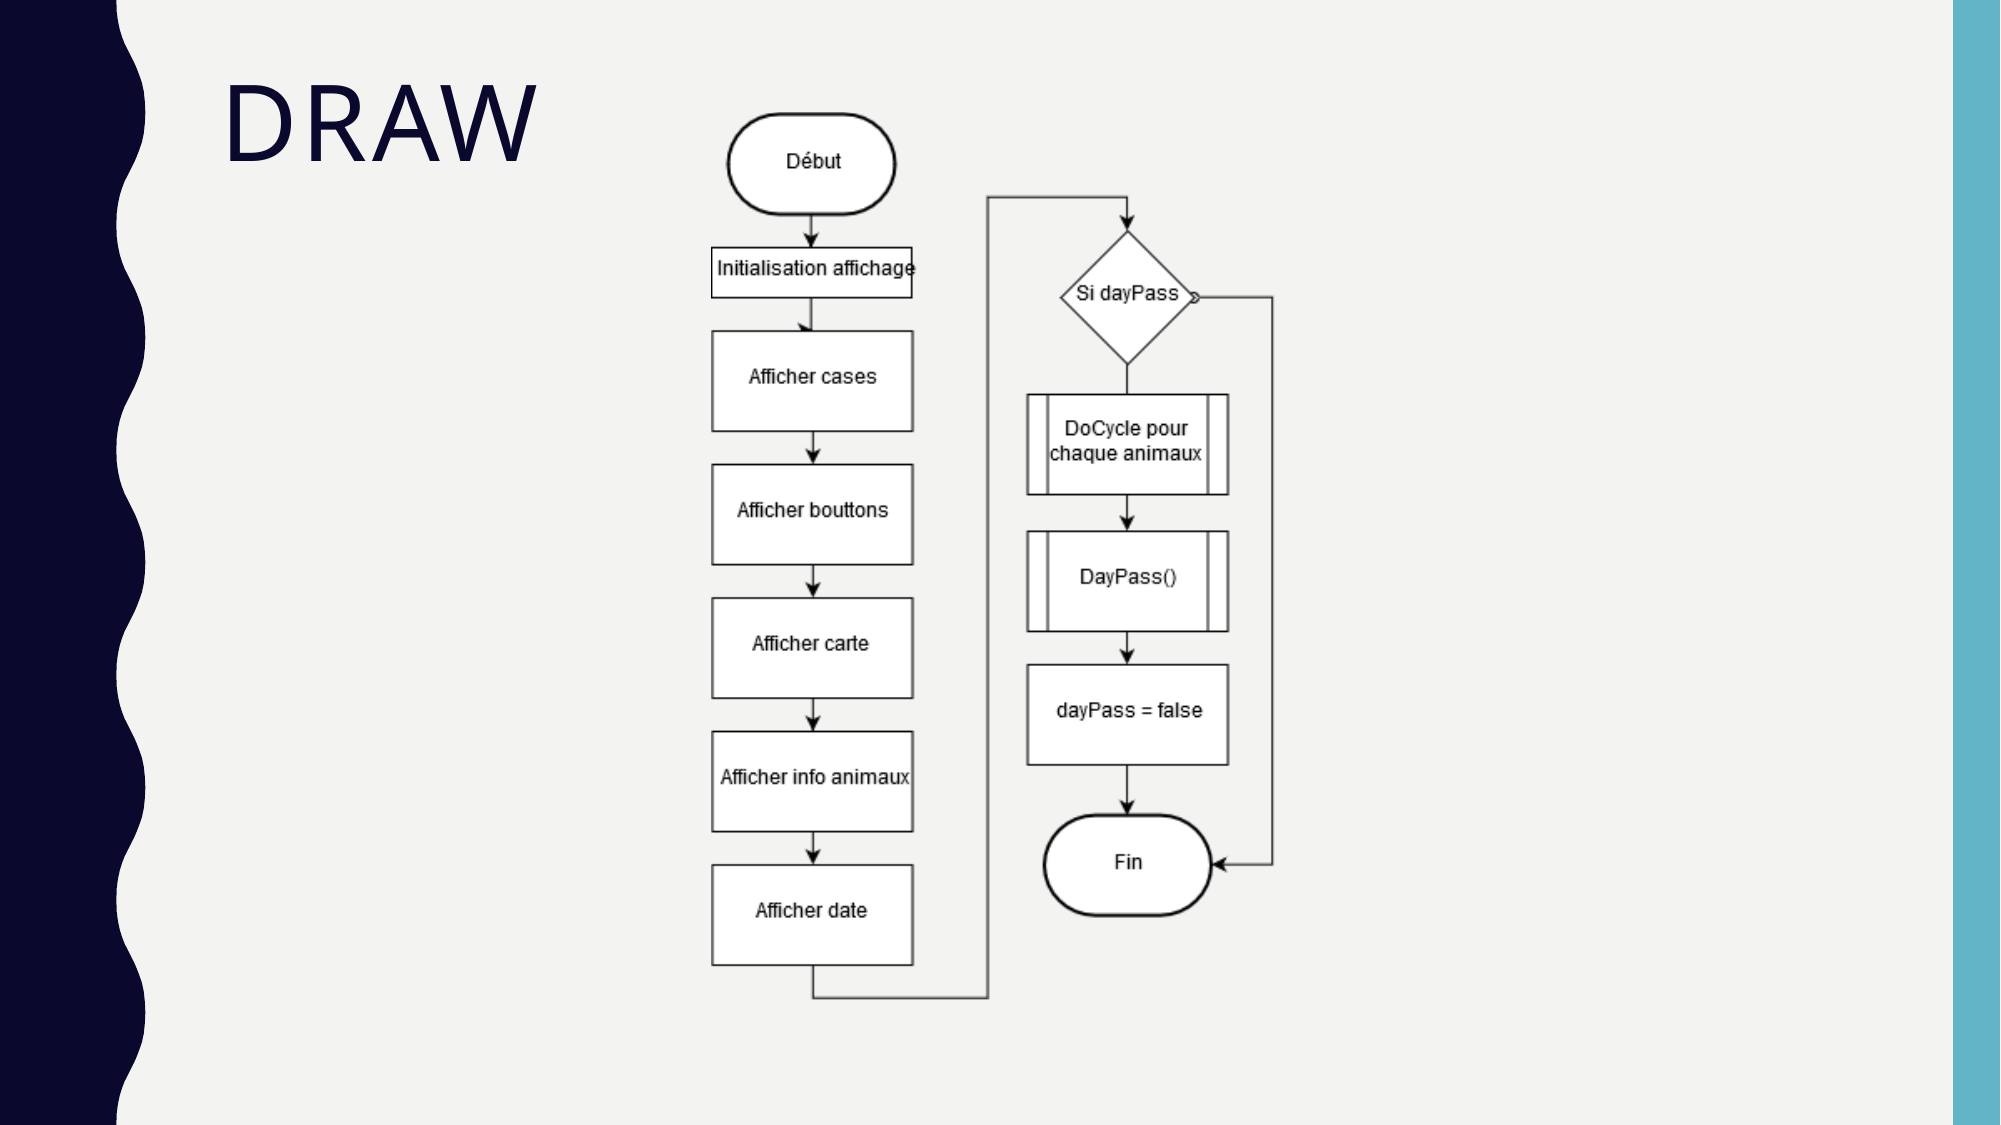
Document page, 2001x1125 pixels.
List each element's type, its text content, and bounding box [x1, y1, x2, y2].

picture [711, 112, 1290, 1013]
title draw [205, 62, 1876, 308]
